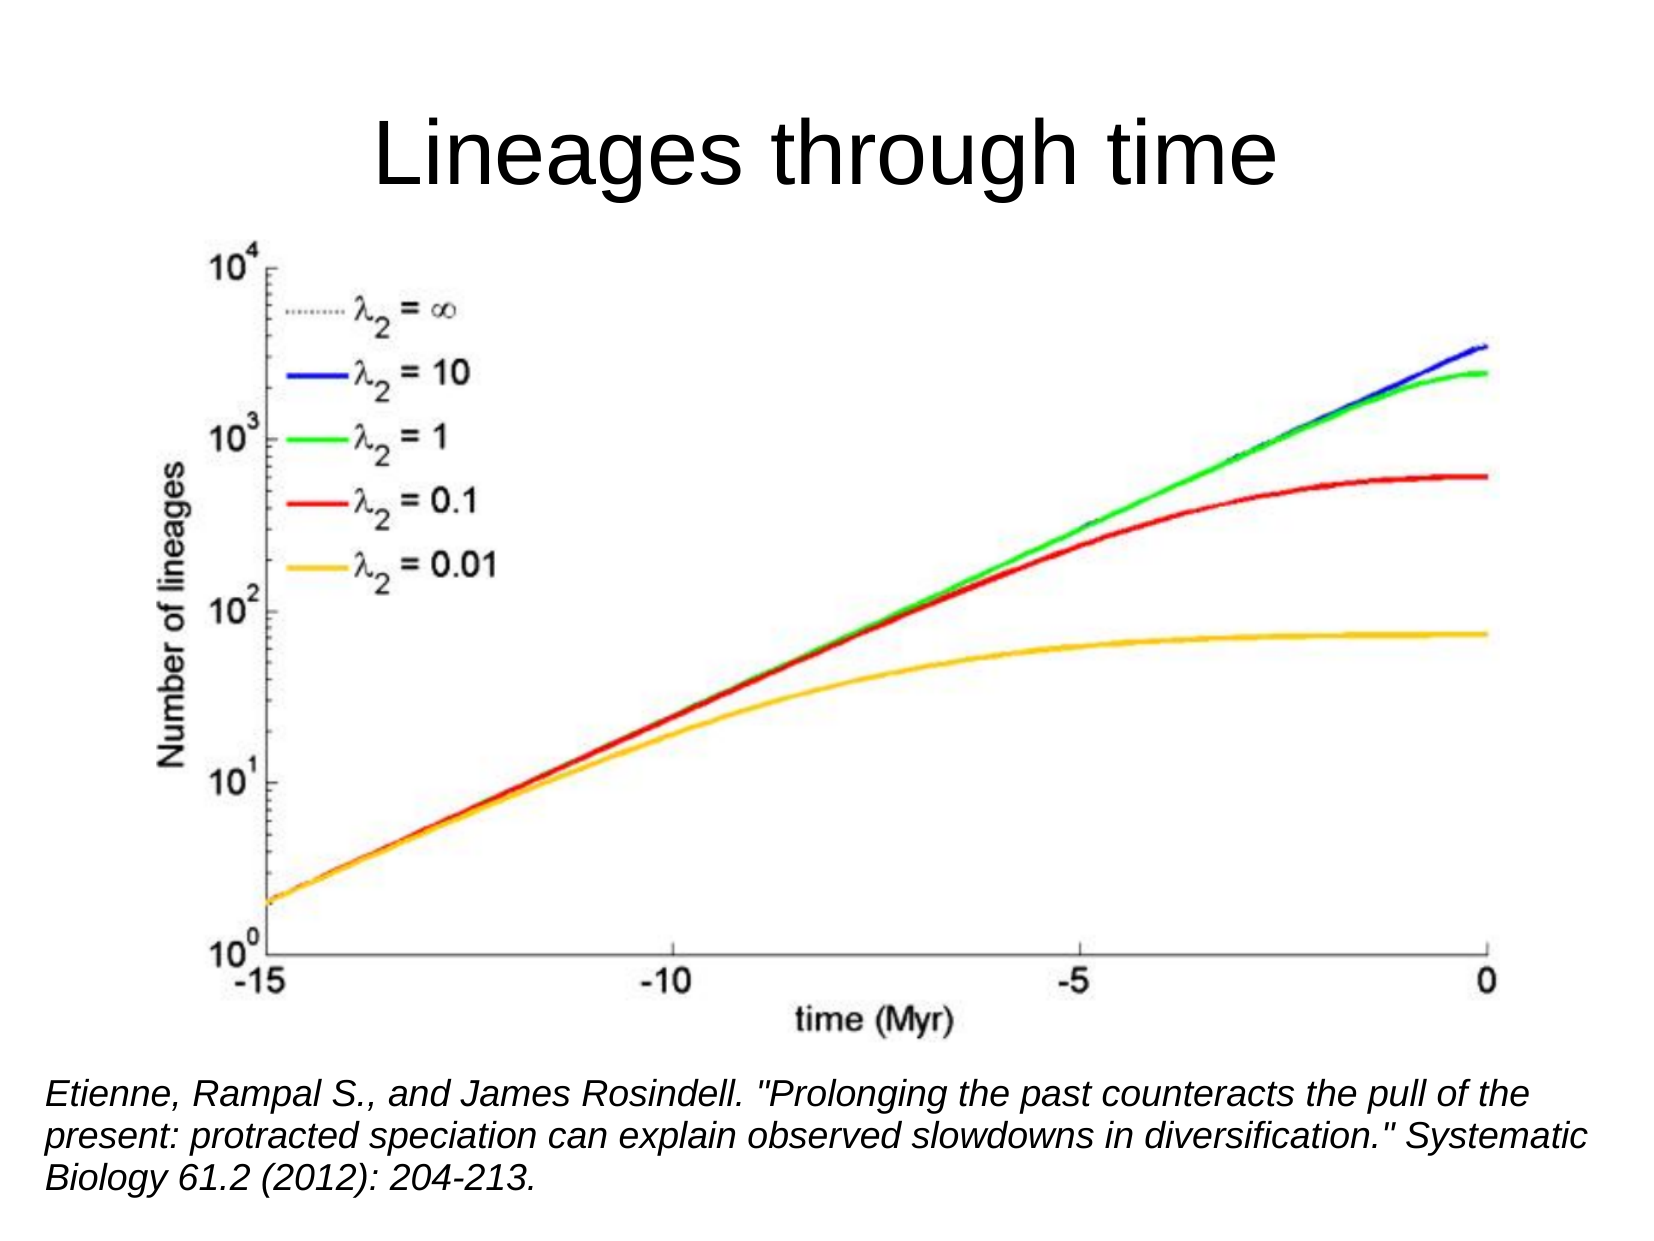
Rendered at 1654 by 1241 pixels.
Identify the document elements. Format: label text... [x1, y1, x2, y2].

title Lineages through time [82, 49, 1571, 257]
text_box Etienne, Rampal S., and James Rosindell. "Prolonging the past counteracts the pull of the present: protracted speciation can explain observed slowdowns in diversification." Systematic Biology 61.2 (2012): 204-213. [30, 1065, 1636, 1212]
picture [156, 239, 1501, 1043]
